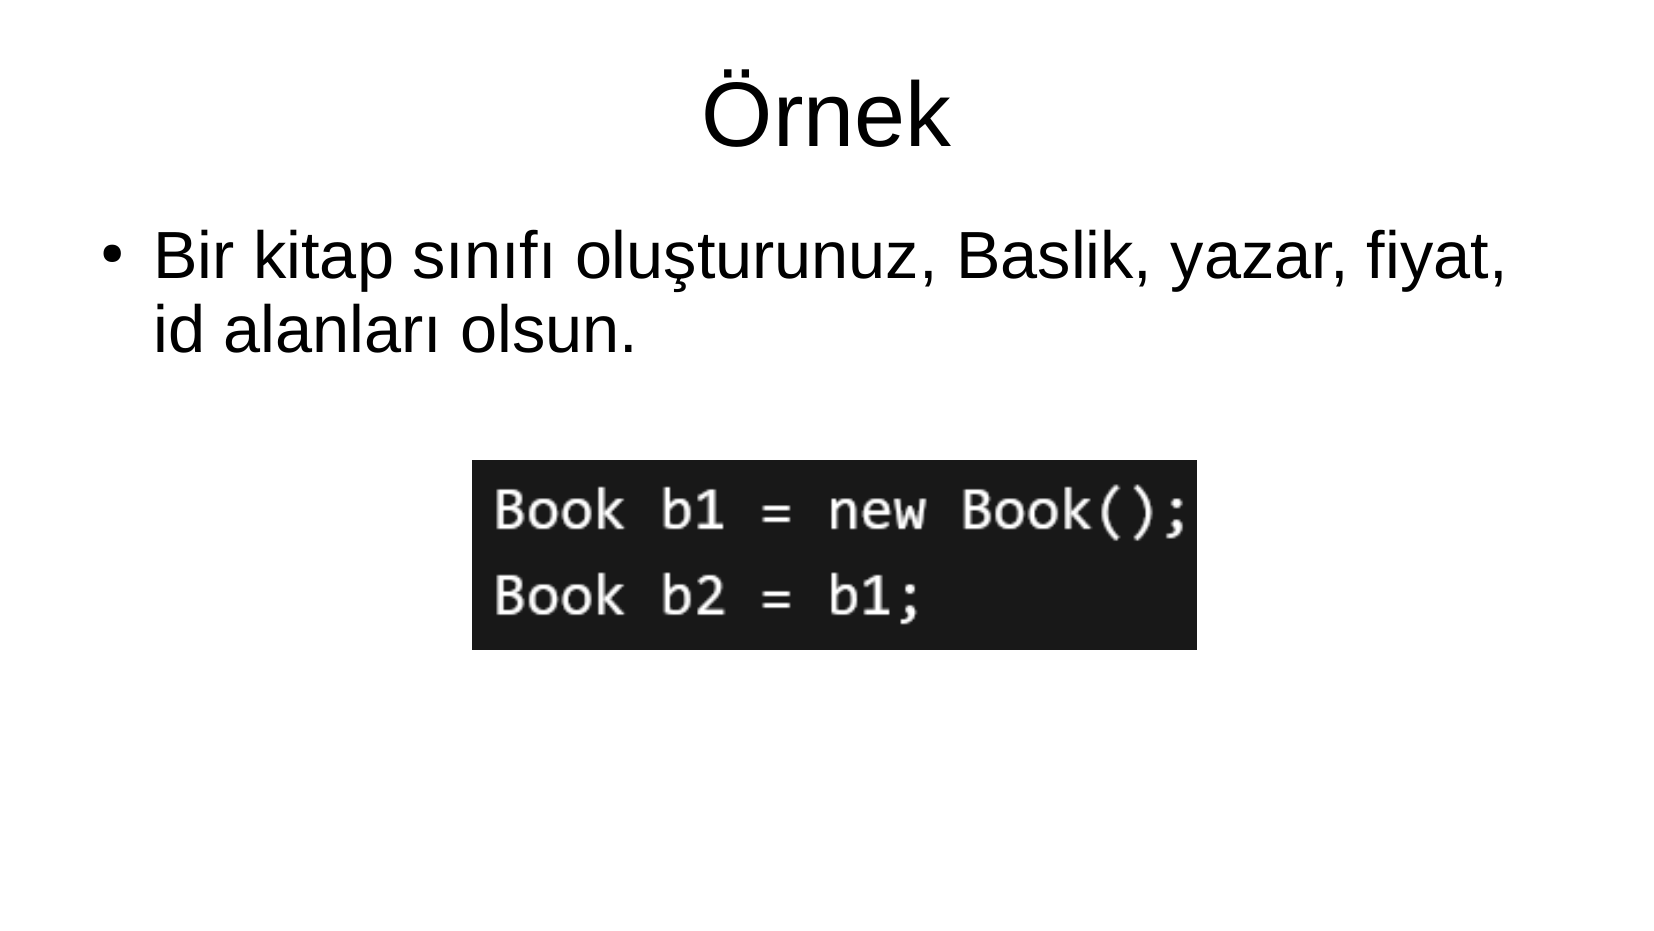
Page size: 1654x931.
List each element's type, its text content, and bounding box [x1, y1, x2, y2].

list Bir kitap sınıfı oluşturunuz, Baslik, yazar, fiyat, id alanları olsun. [82, 217, 1571, 758]
title Örnek [82, 37, 1571, 193]
picture [472, 460, 1197, 650]
